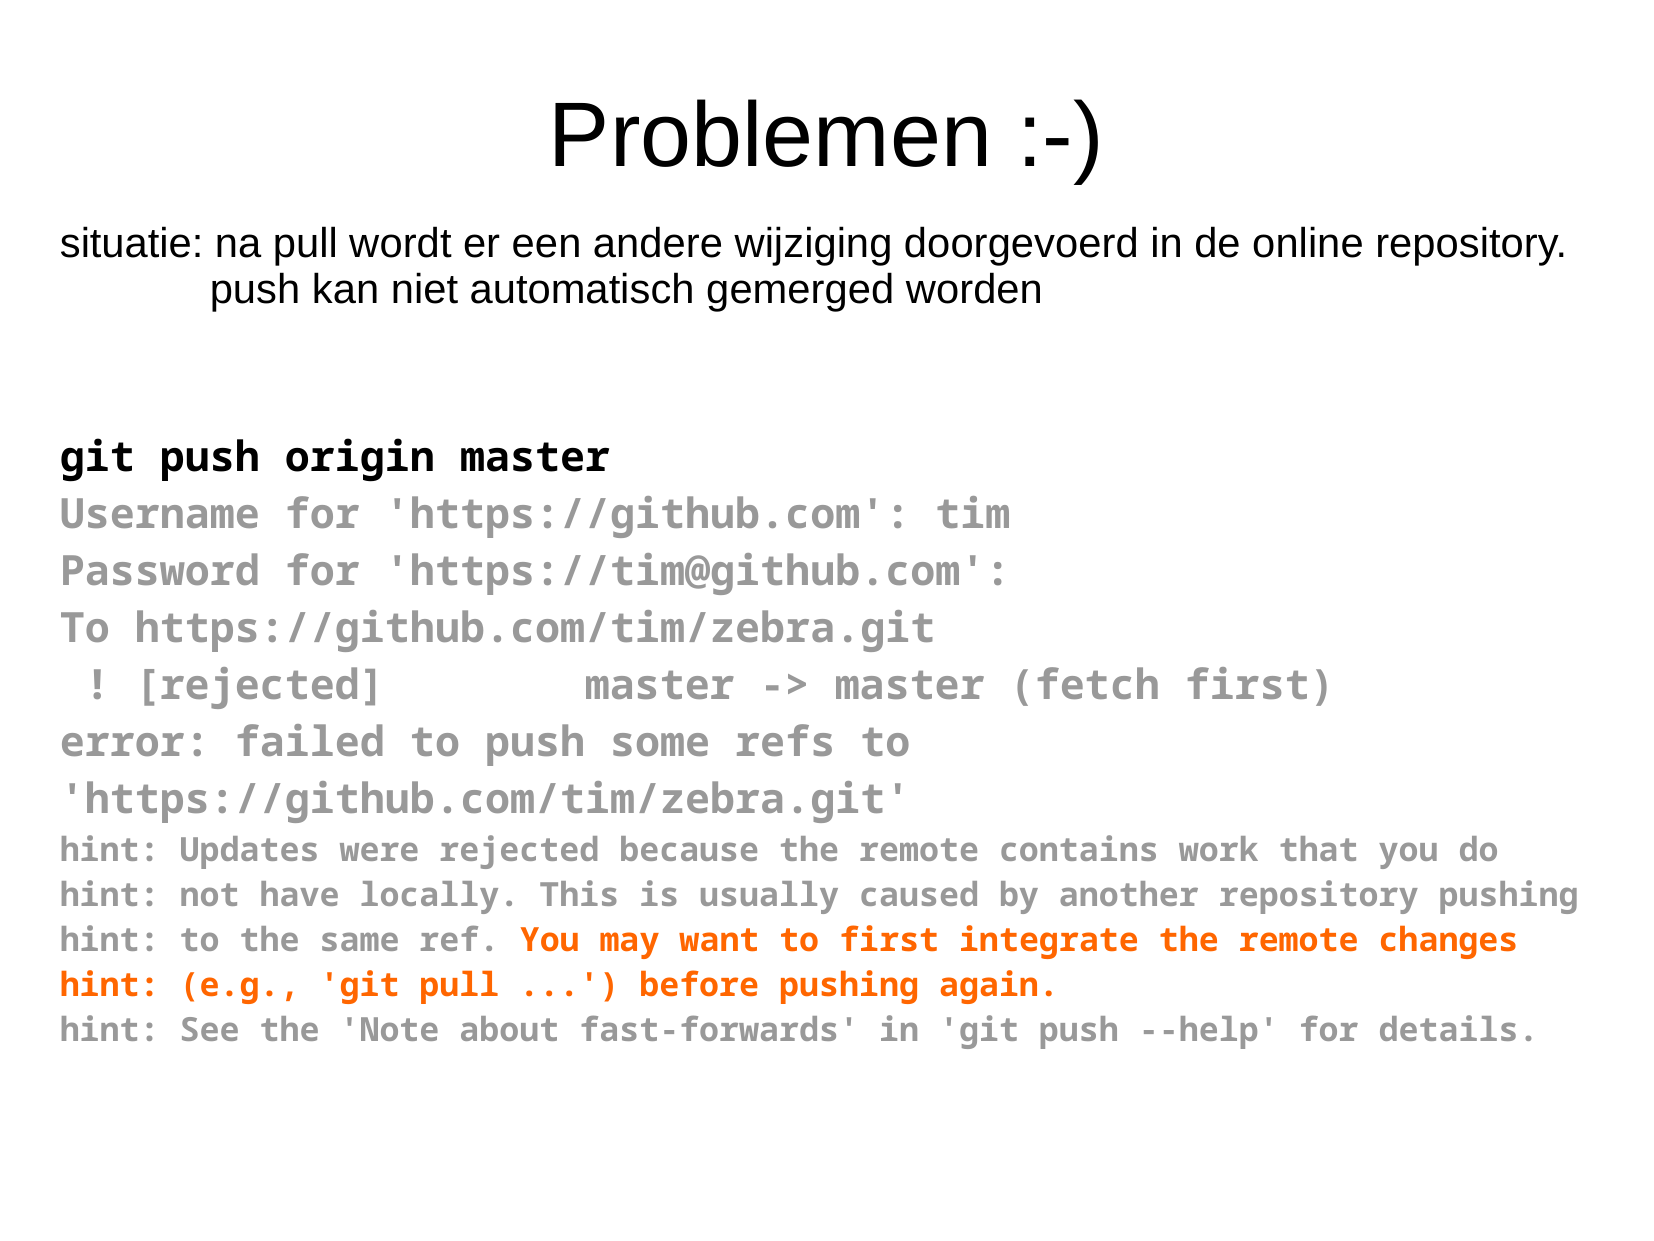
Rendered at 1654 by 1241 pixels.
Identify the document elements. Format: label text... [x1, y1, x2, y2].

text_box [545, 940, 553, 947]
text_box [105, 940, 1066, 1241]
text_box [205, 940, 213, 947]
title Problemen :-) [82, 31, 1571, 212]
text_box [805, 940, 813, 947]
text_box [1044, 940, 1052, 947]
text_box [566, 940, 572, 947]
text_box situatie: na pull wordt er een andere wijziging doorgevoerd in de online repository. push kan niet automatisch gemerged worden git push origin master Username for 'https://github.com': tim Password for 'https://tim@github.com': To https://github.com/tim/zebra.git ! [rejected] master -> master (fetch first) error: failed to push some refs to 'https://github.com/tim/zebra.git' hint: Updates were rejected because the remote contains work that you do hint: not have locally. This is usually caused by another repository pushing hint: to the same ref. You may want to first integrate the remote changes hint: (e.g., 'git pull ...') before pushing again. hint: See the 'Note about fast-forwards' in 'git push --help' for details. [45, 212, 1654, 940]
